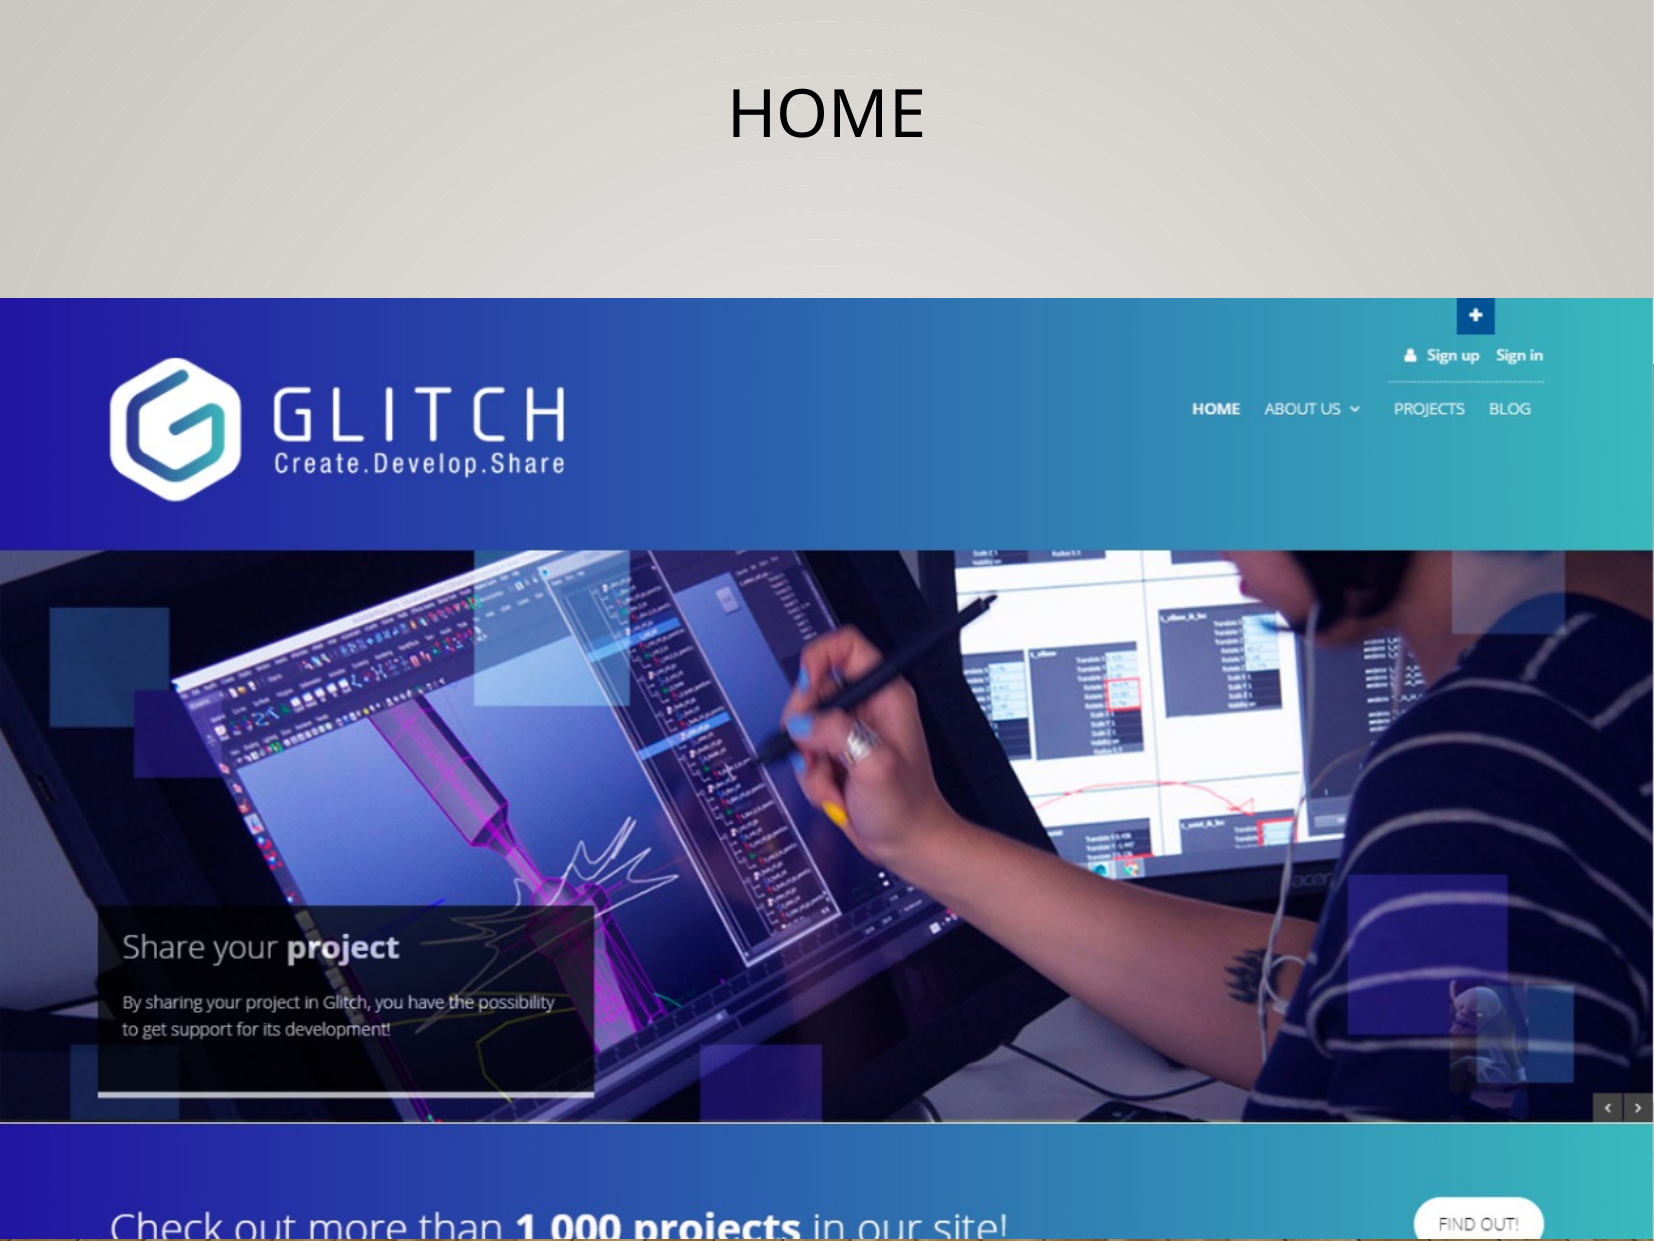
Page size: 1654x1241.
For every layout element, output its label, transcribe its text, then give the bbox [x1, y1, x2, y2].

picture [0, 298, 1654, 1239]
title HOme [120, 72, 1533, 160]
